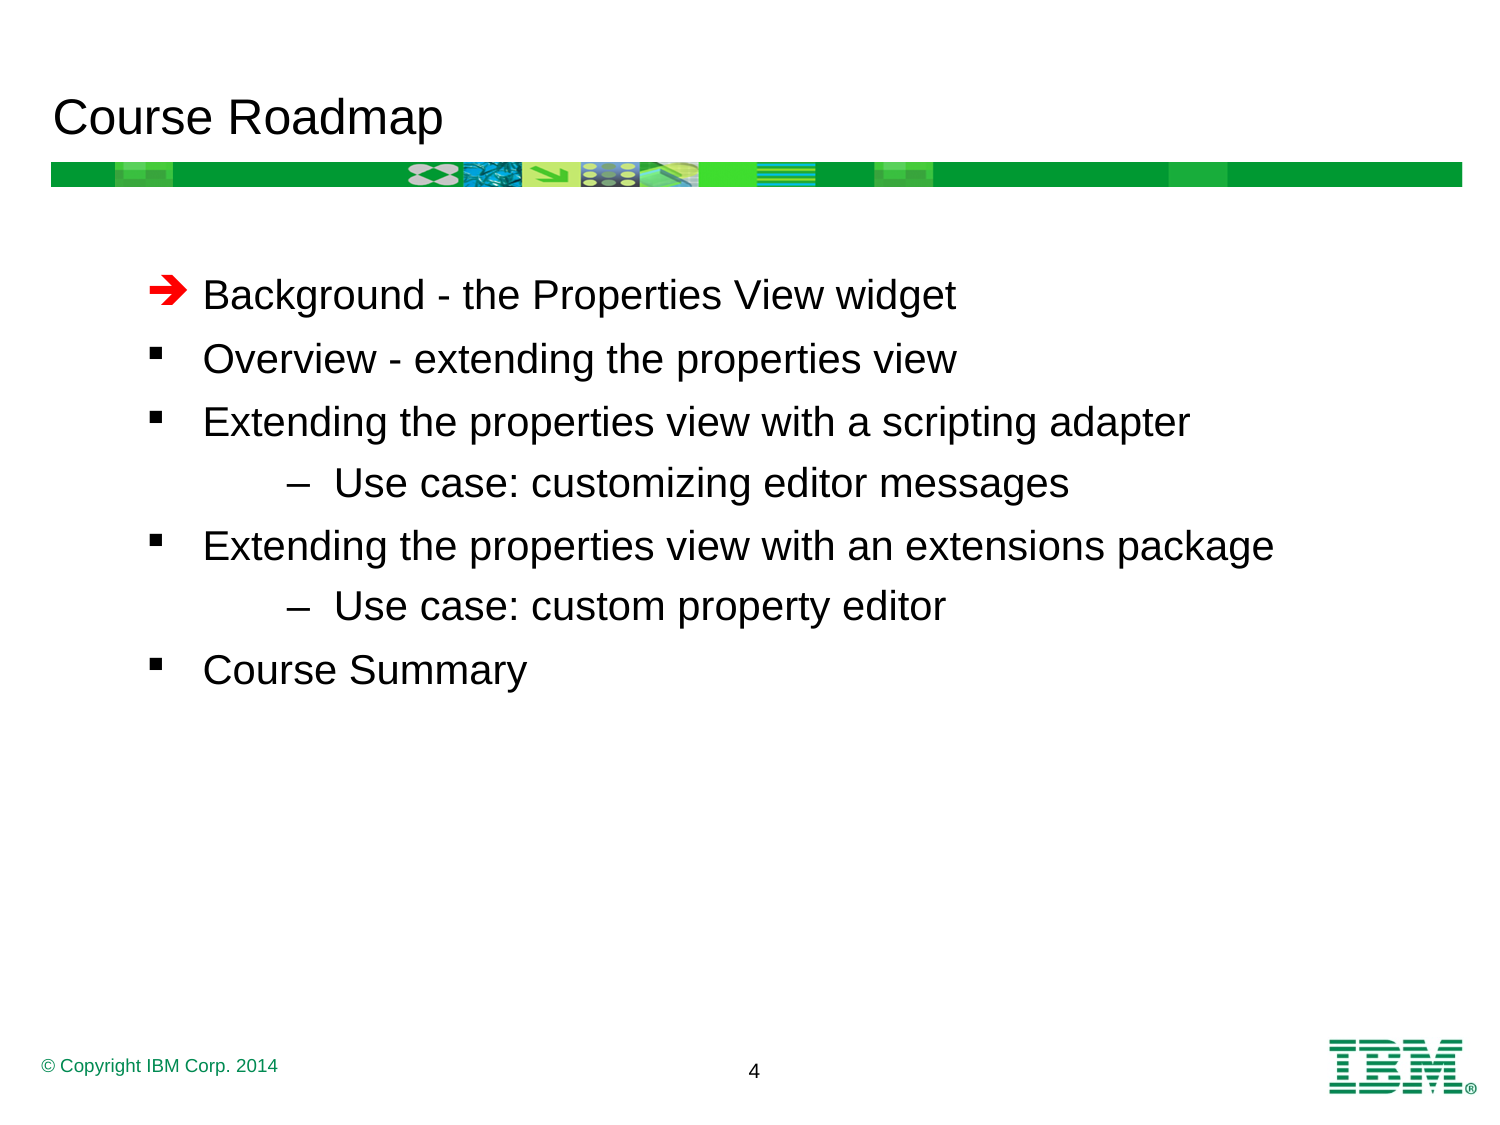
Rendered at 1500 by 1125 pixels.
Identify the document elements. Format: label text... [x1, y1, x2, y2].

picture [50, 161, 1463, 189]
picture [1327, 1037, 1479, 1096]
list Background - the Properties View widget Overview - extending the properties view Extending the properties view with a scripting adapter Use case: customizing editor messages Extending the properties view with an extensions package Use case: custom property editor Course Summary [75, 262, 1426, 1006]
title Course Roadmap [37, 45, 1388, 188]
